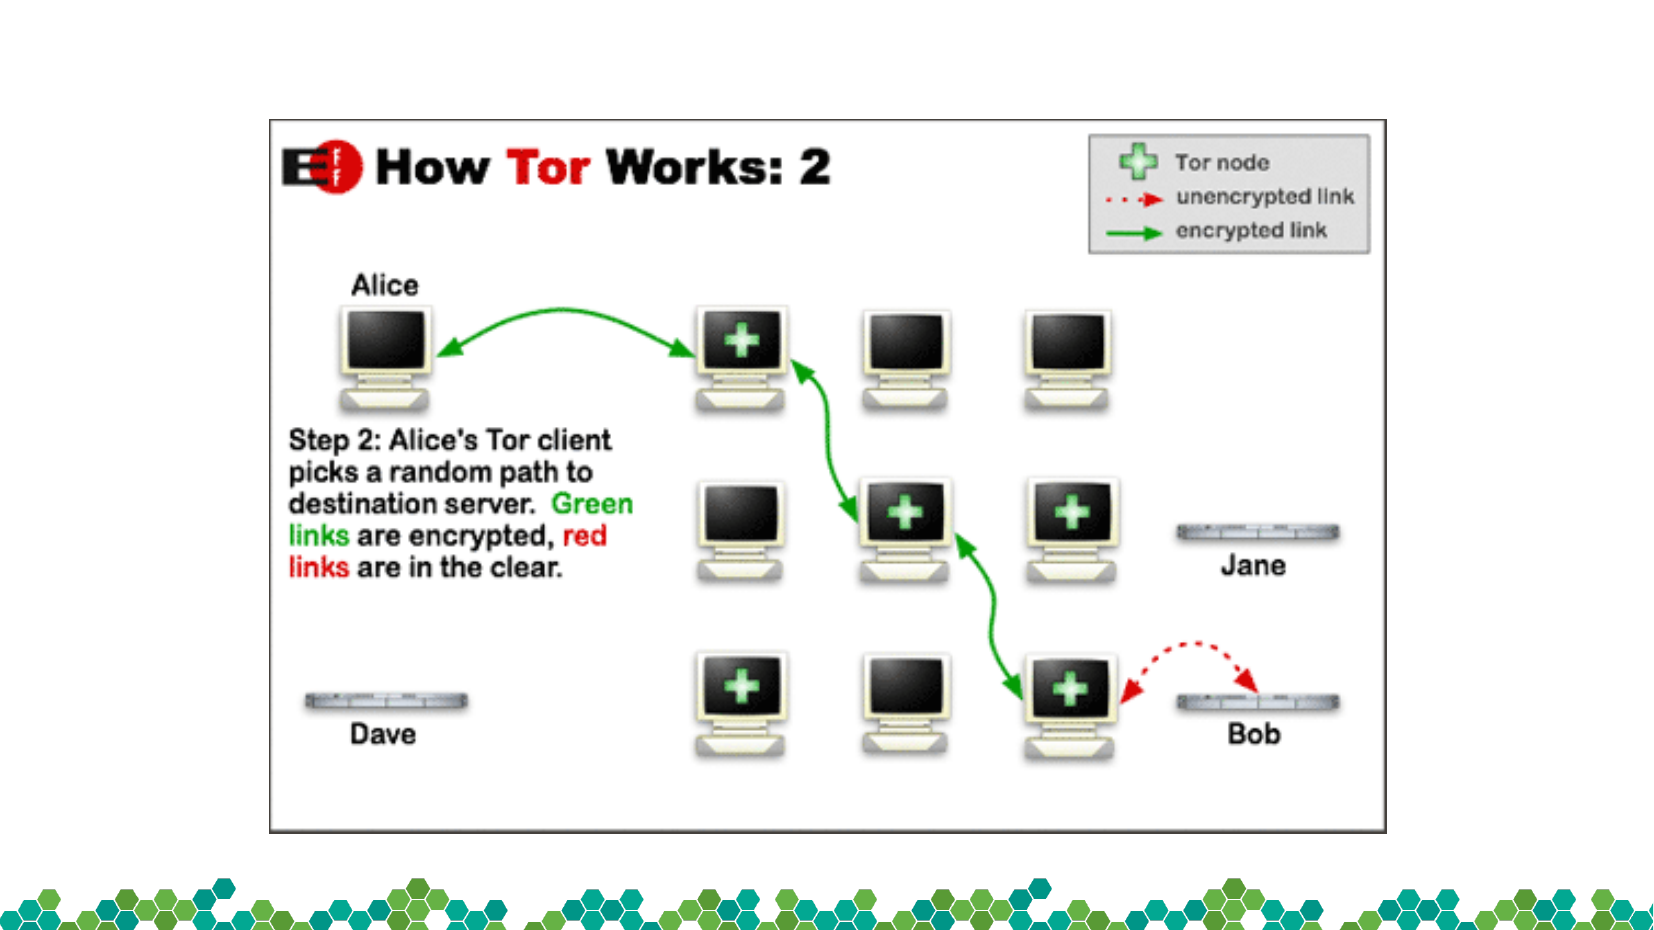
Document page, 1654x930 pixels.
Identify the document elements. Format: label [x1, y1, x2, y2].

picture [269, 119, 1387, 834]
picture [0, 870, 1654, 930]
